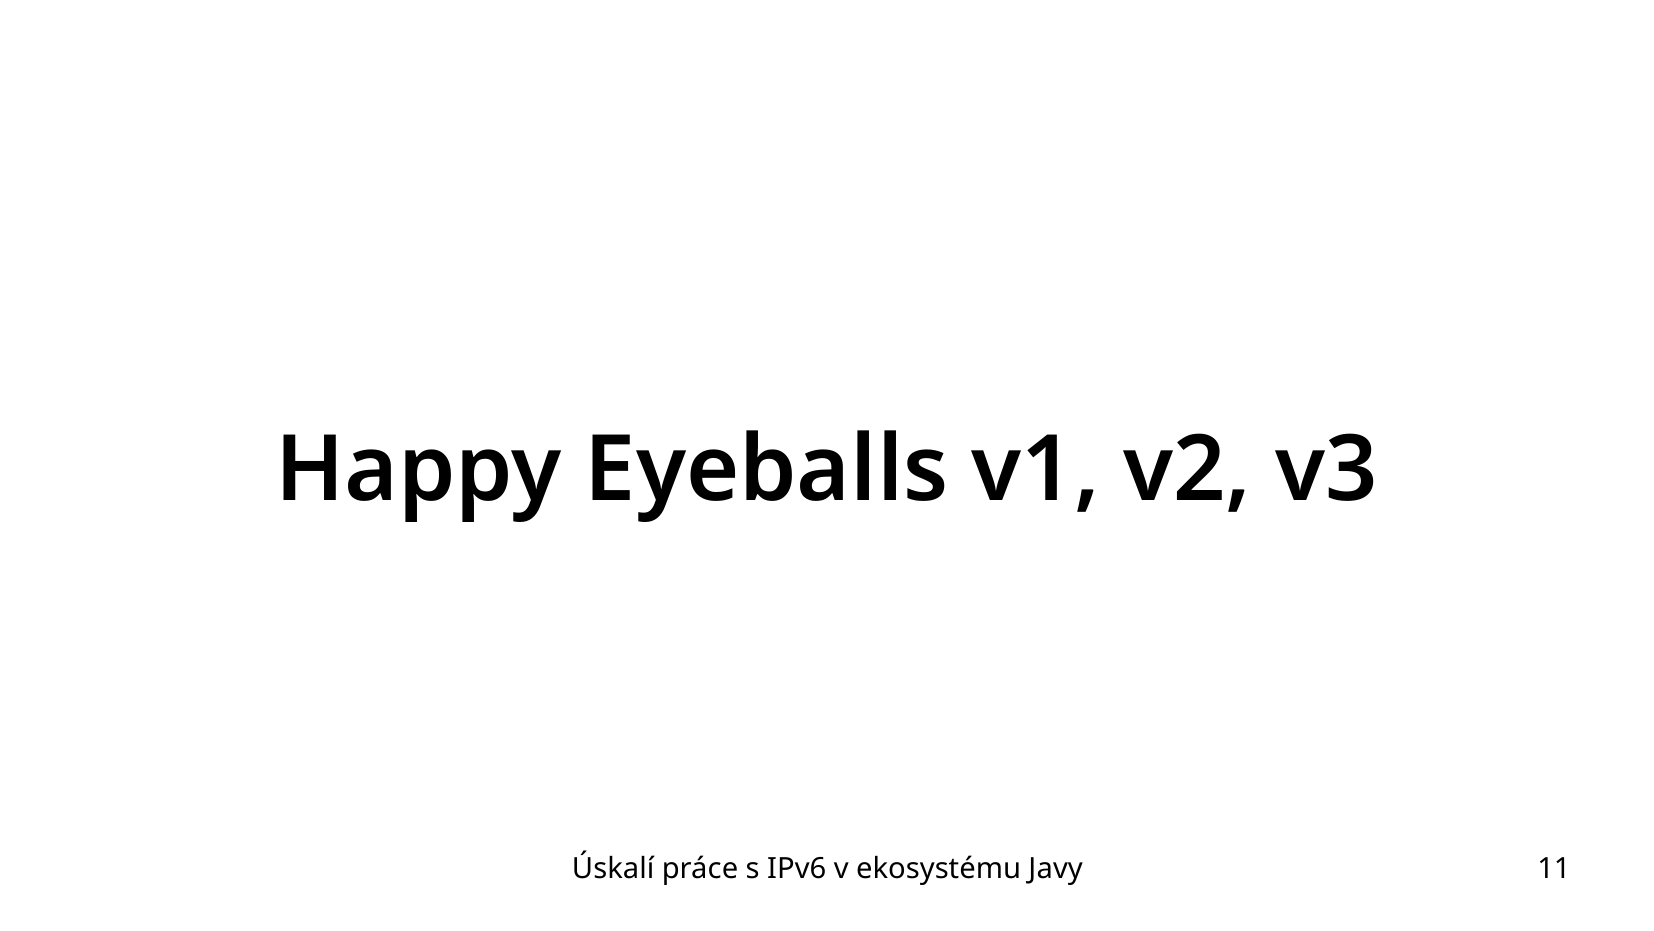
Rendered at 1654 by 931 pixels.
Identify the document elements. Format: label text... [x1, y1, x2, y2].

title Happy Eyeballs v1, v2, v3 [82, 387, 1571, 543]
